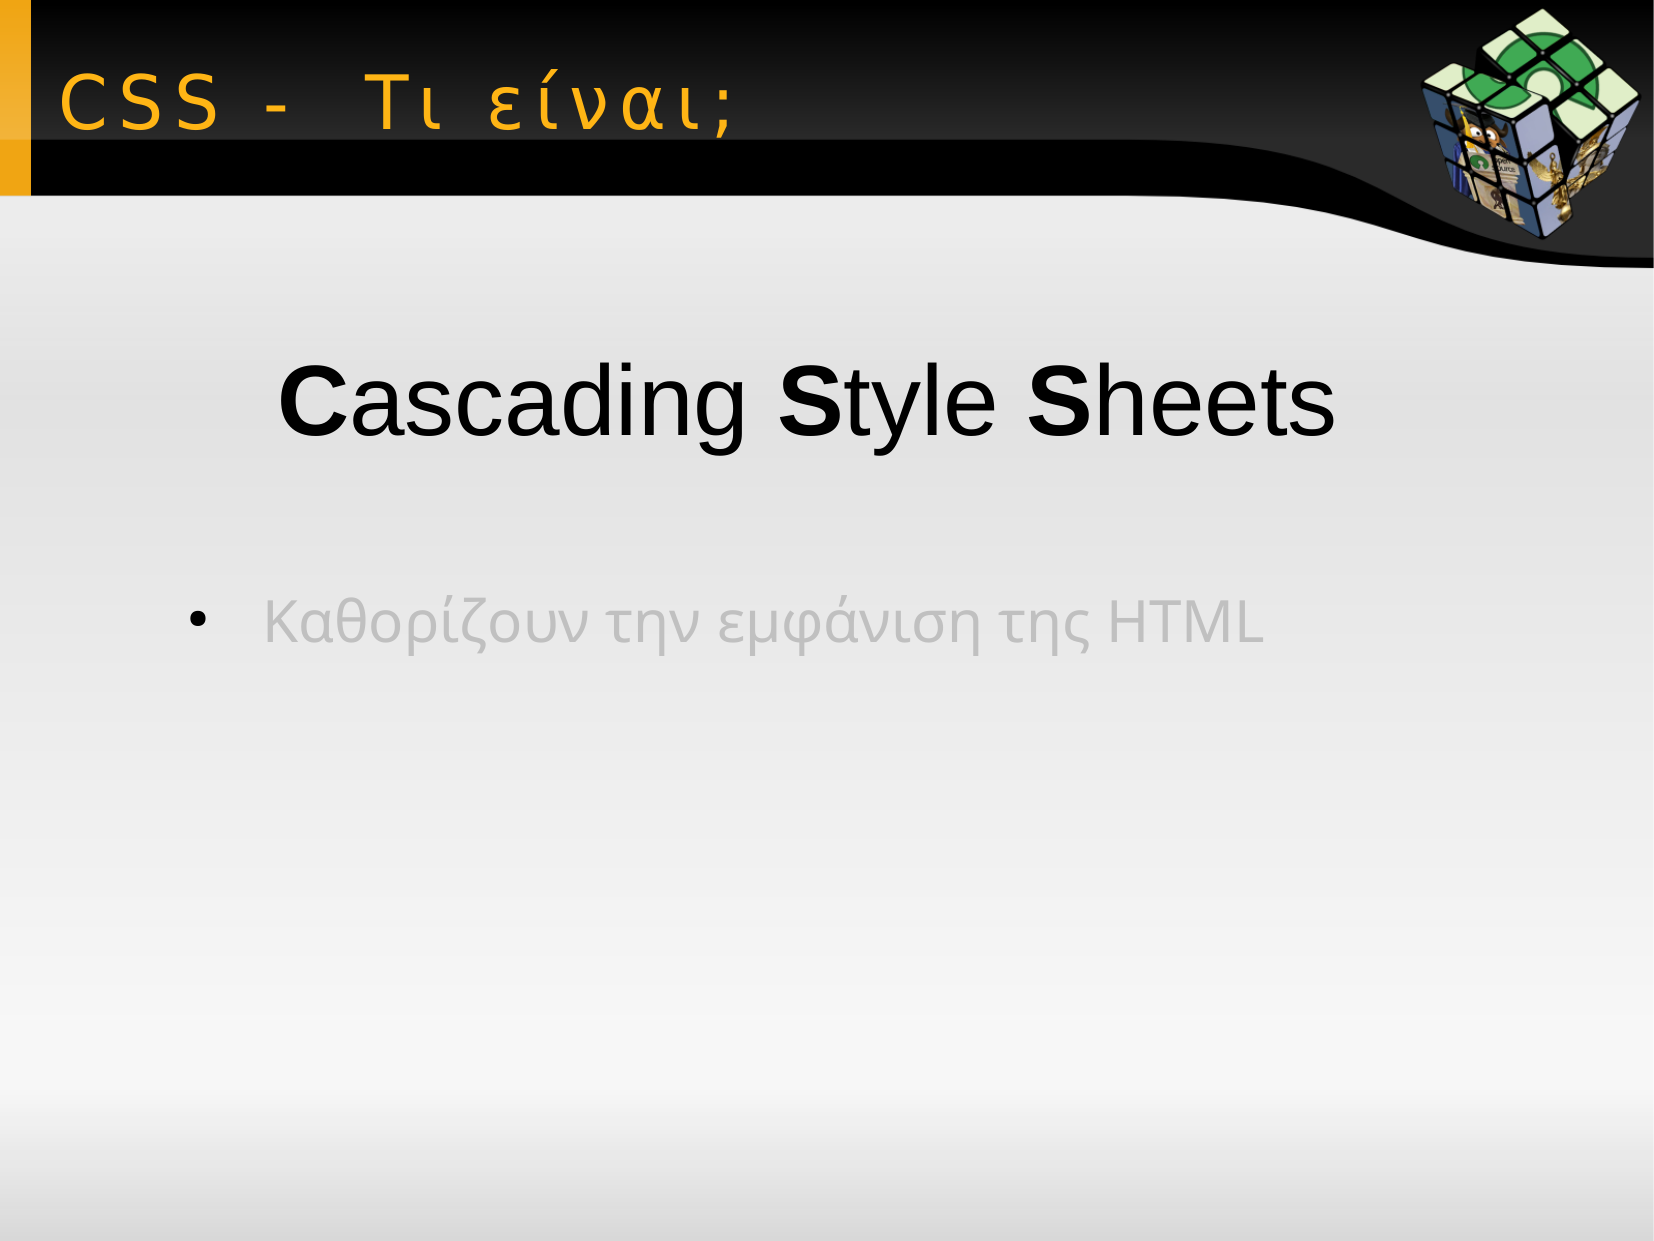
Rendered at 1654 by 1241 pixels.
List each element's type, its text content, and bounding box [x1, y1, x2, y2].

picture [0, 0, 1654, 1241]
text_box Cascading Style Sheets [262, 337, 1381, 520]
title CSS - Τι είναι; [59, 29, 1270, 178]
text_box Καθορίζουν την εμφάνιση της HTML [187, 540, 1534, 1080]
